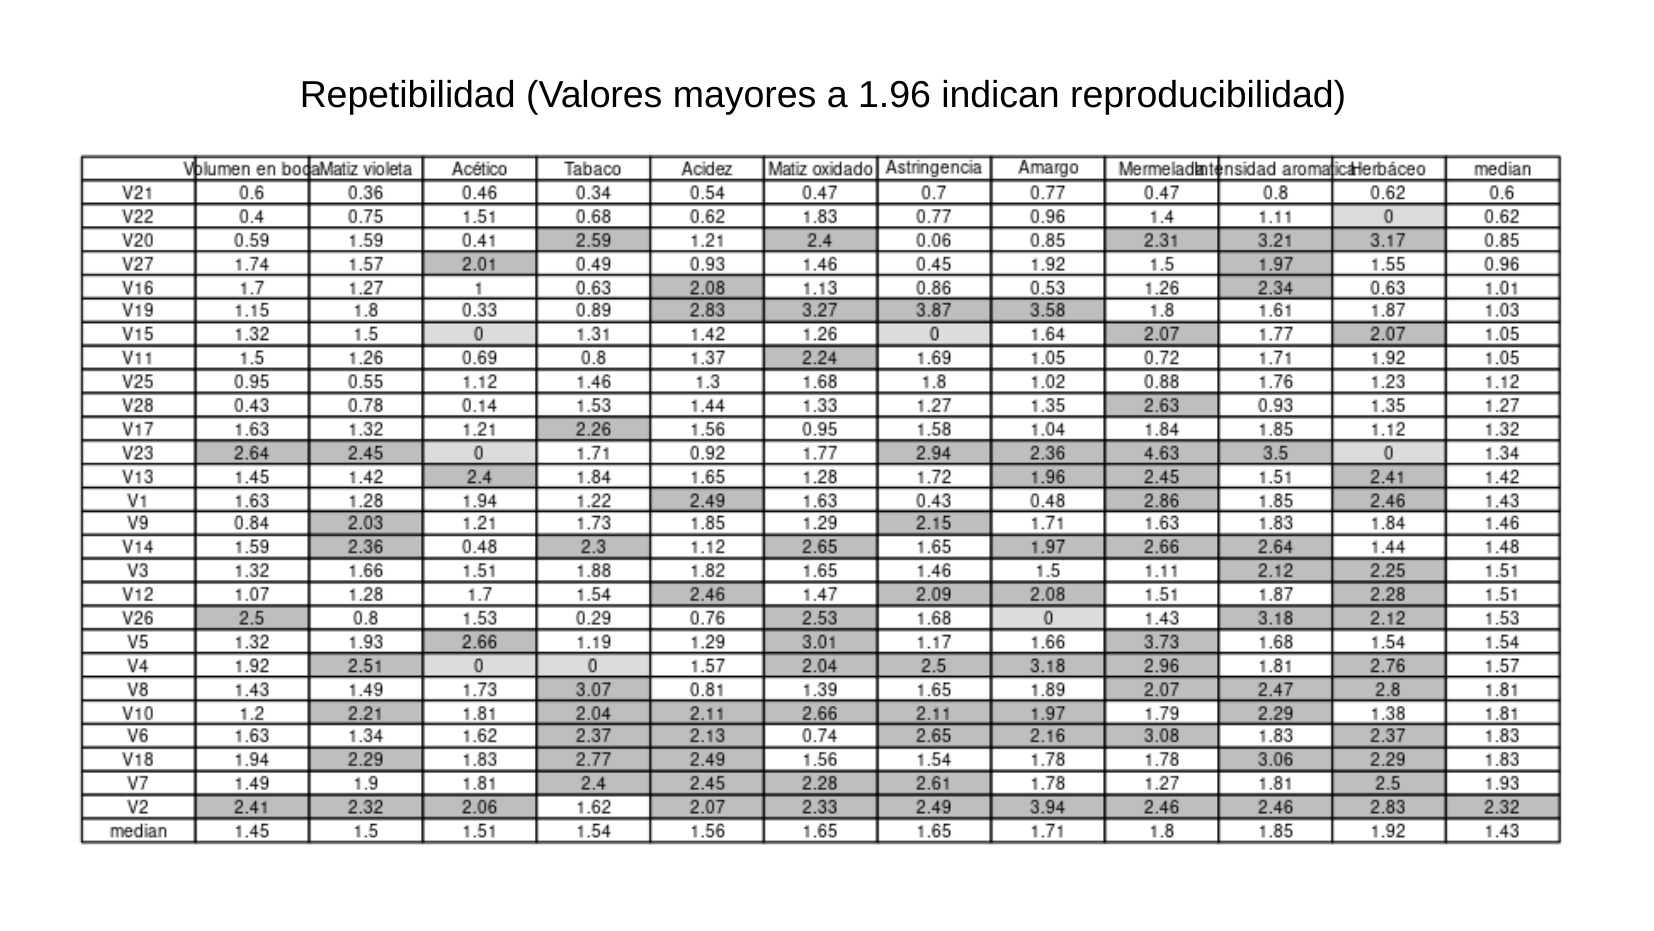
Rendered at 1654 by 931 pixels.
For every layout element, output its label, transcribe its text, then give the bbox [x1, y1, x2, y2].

picture [75, 135, 1575, 871]
text_box Repetibilidad (Valores mayores a 1.96 indican reproducibilidad) [285, 65, 1456, 123]
